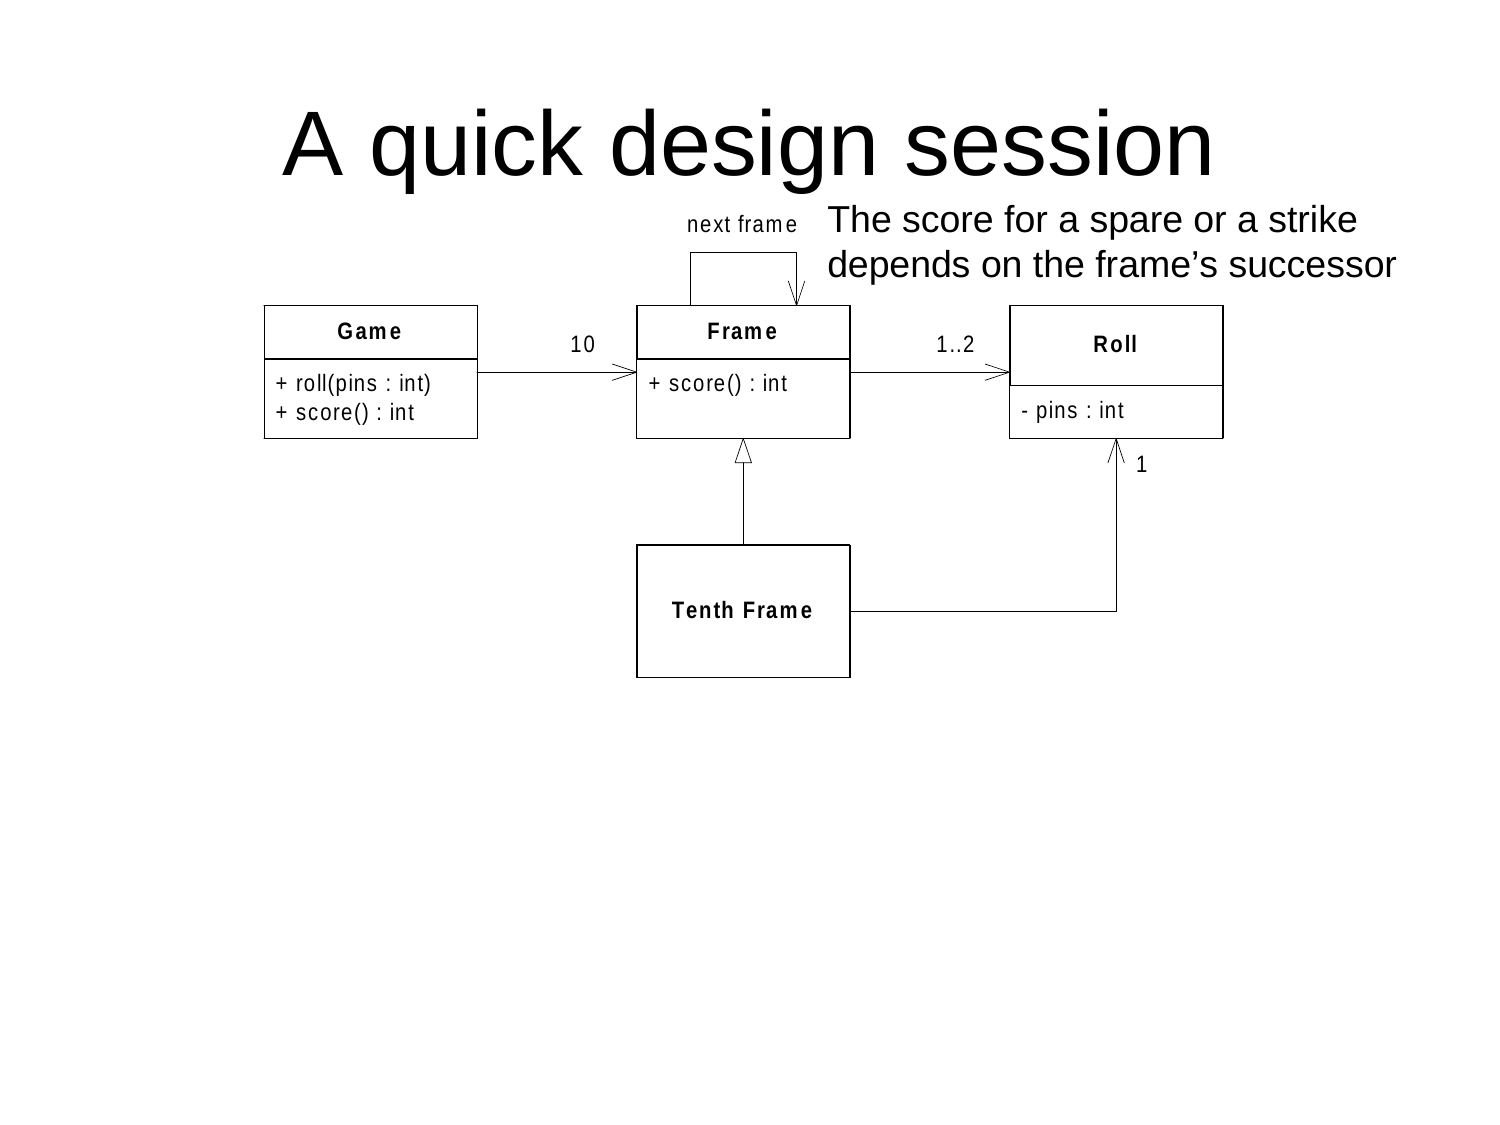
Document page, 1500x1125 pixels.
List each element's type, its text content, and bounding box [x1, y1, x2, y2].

text_box The score for a spare or a strike depends on the frame’s successor [812, 187, 1488, 293]
chart [262, 200, 1225, 720]
title A quick design session [75, 45, 1426, 233]
